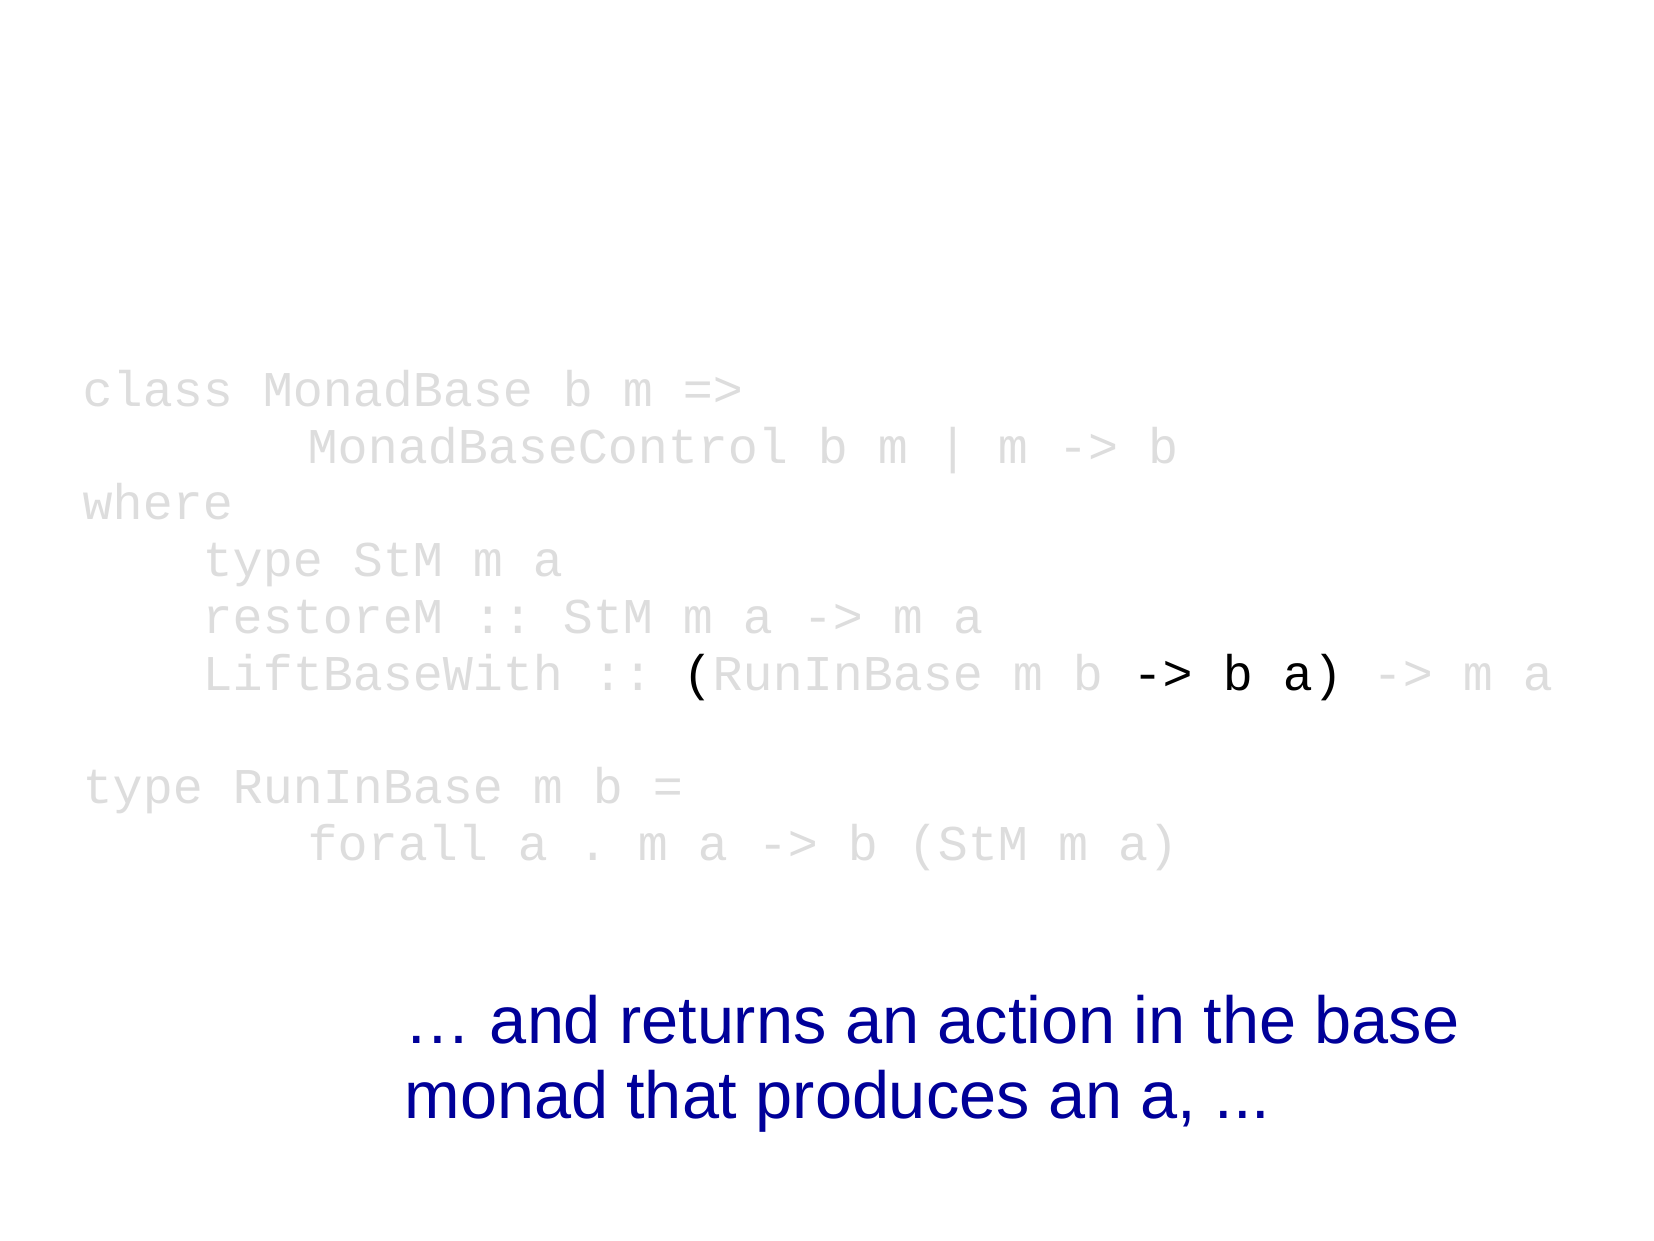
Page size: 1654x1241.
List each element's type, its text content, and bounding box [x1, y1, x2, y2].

text_box … and returns an action in the base monad that produces an a, ... [390, 976, 1480, 1141]
subtitle class MonadBase b m => MonadBaseControl b m | m -> b where type StM m a restoreM :: StM m a -> m a LiftBaseWith :: (RunInBase m b -> b a) -> m a type RunInBase m b = forall a . m a -> b (StM m a) [82, 299, 1571, 941]
